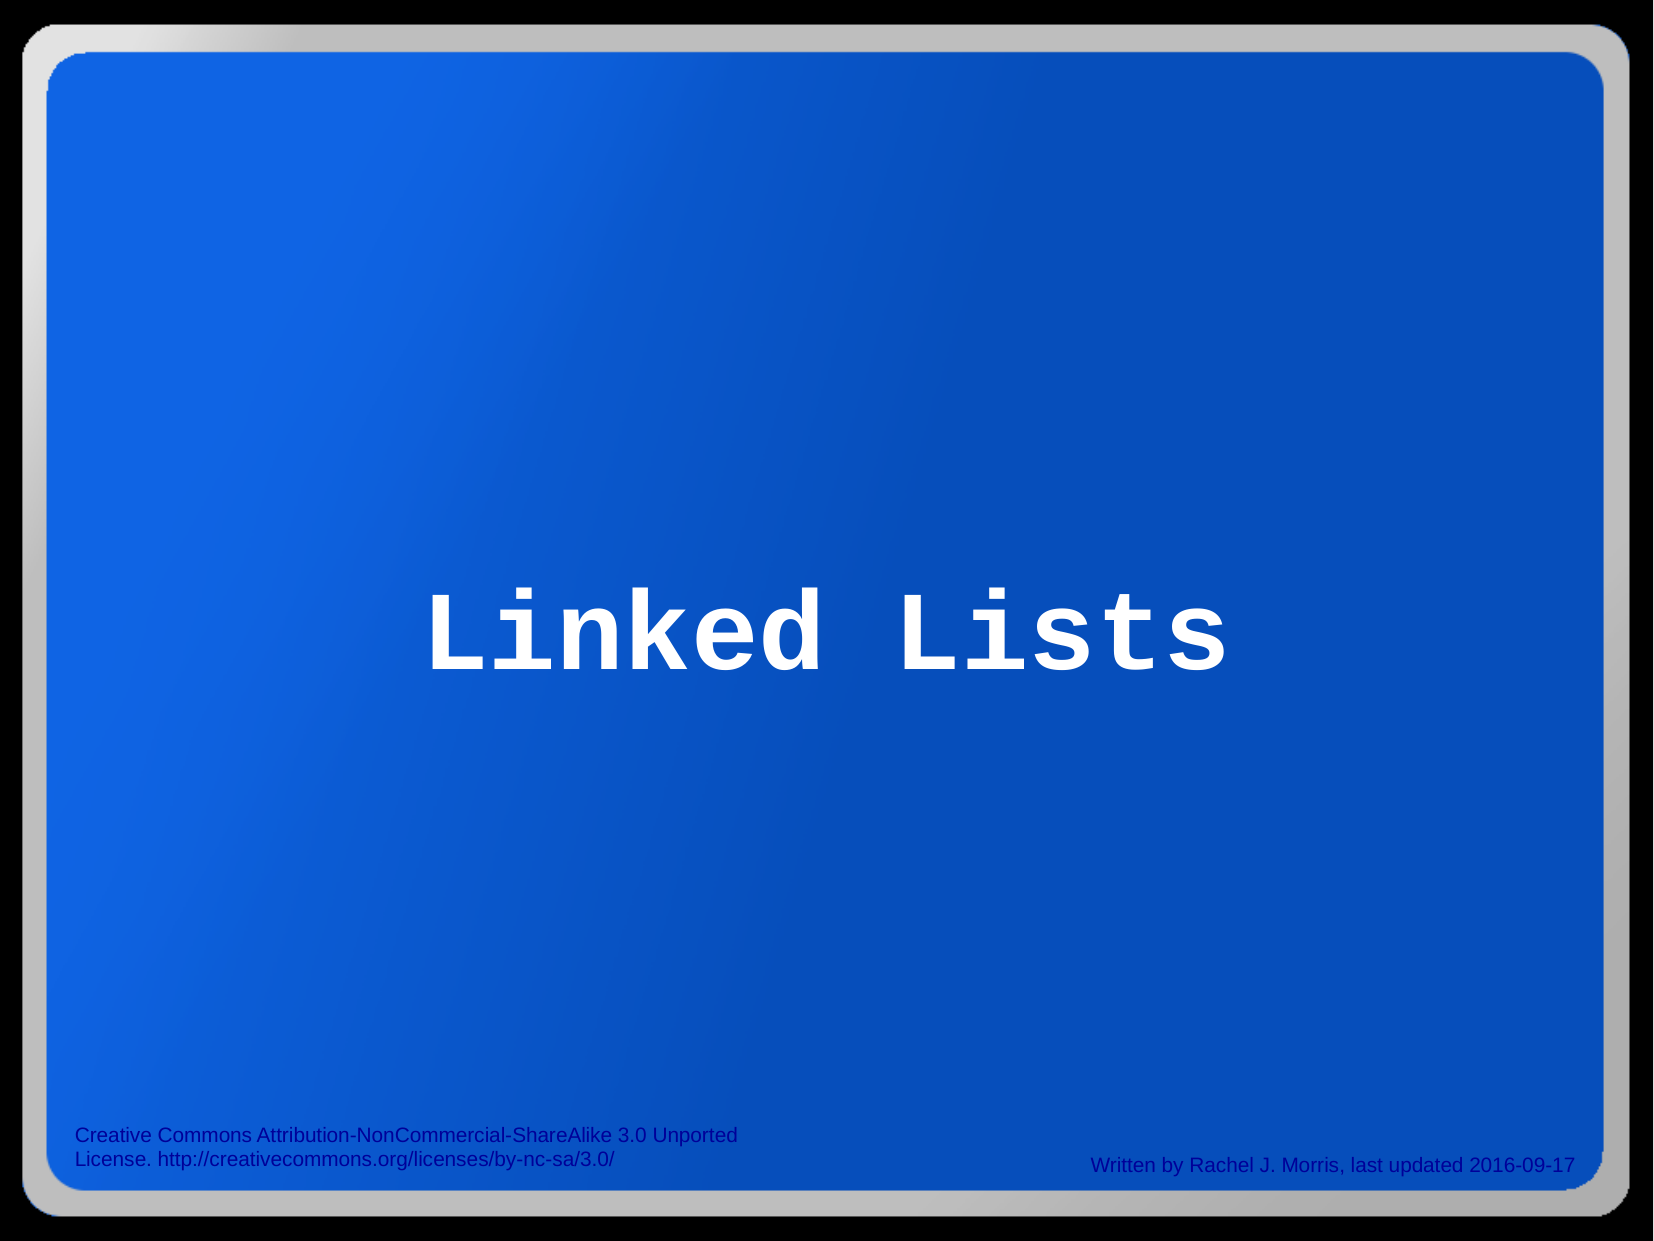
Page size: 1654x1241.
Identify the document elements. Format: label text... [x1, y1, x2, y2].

text_box Creative Commons Attribution-NonCommercial-ShareAlike 3.0 Unported License. http://creativecommons.org/licenses/by-nc-sa/3.0/ [60, 1116, 811, 1179]
text_box Written by Rachel J. Morris, last updated 2016-09-17 [960, 1146, 1591, 1186]
subtitle Linked Lists [82, 270, 1571, 1010]
picture [0, 0, 1654, 1241]
